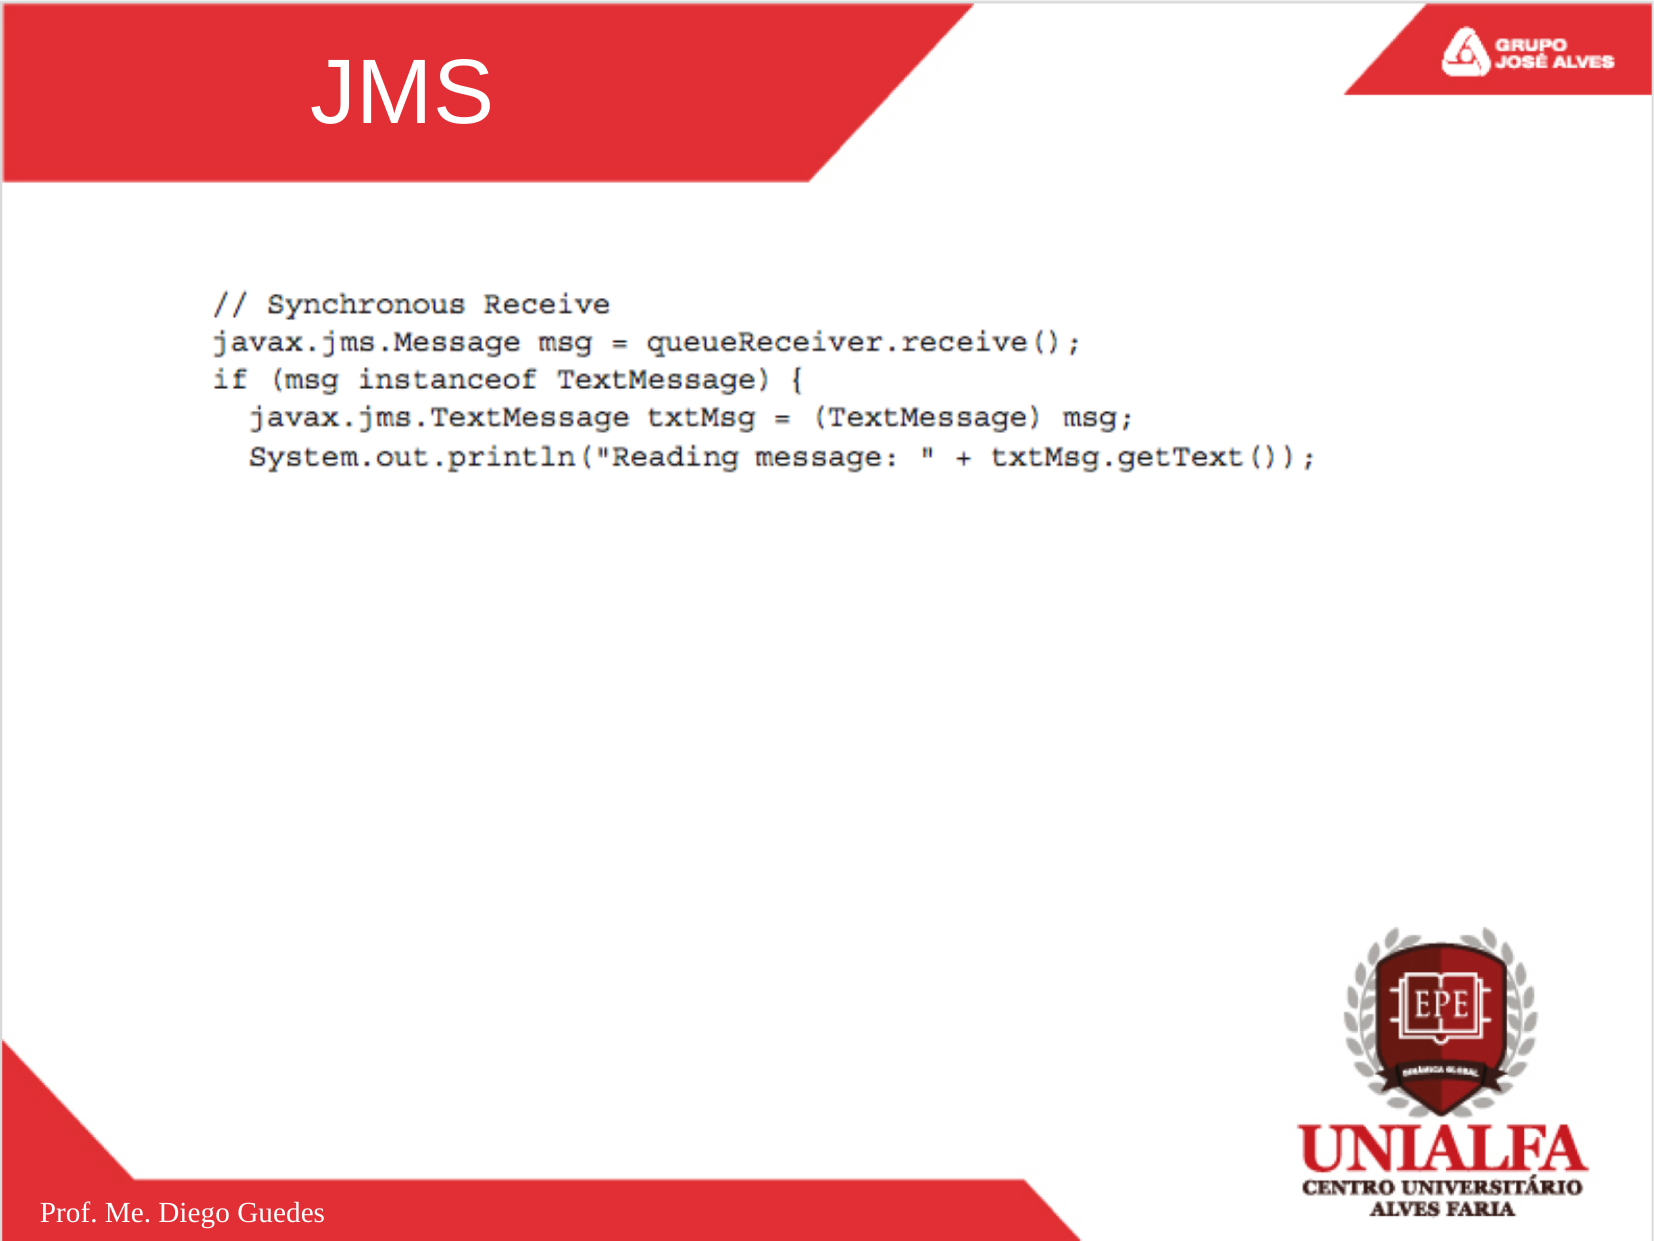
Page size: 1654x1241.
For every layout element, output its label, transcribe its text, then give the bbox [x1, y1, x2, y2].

title JMS [6, 11, 799, 174]
picture [0, 0, 1654, 1241]
